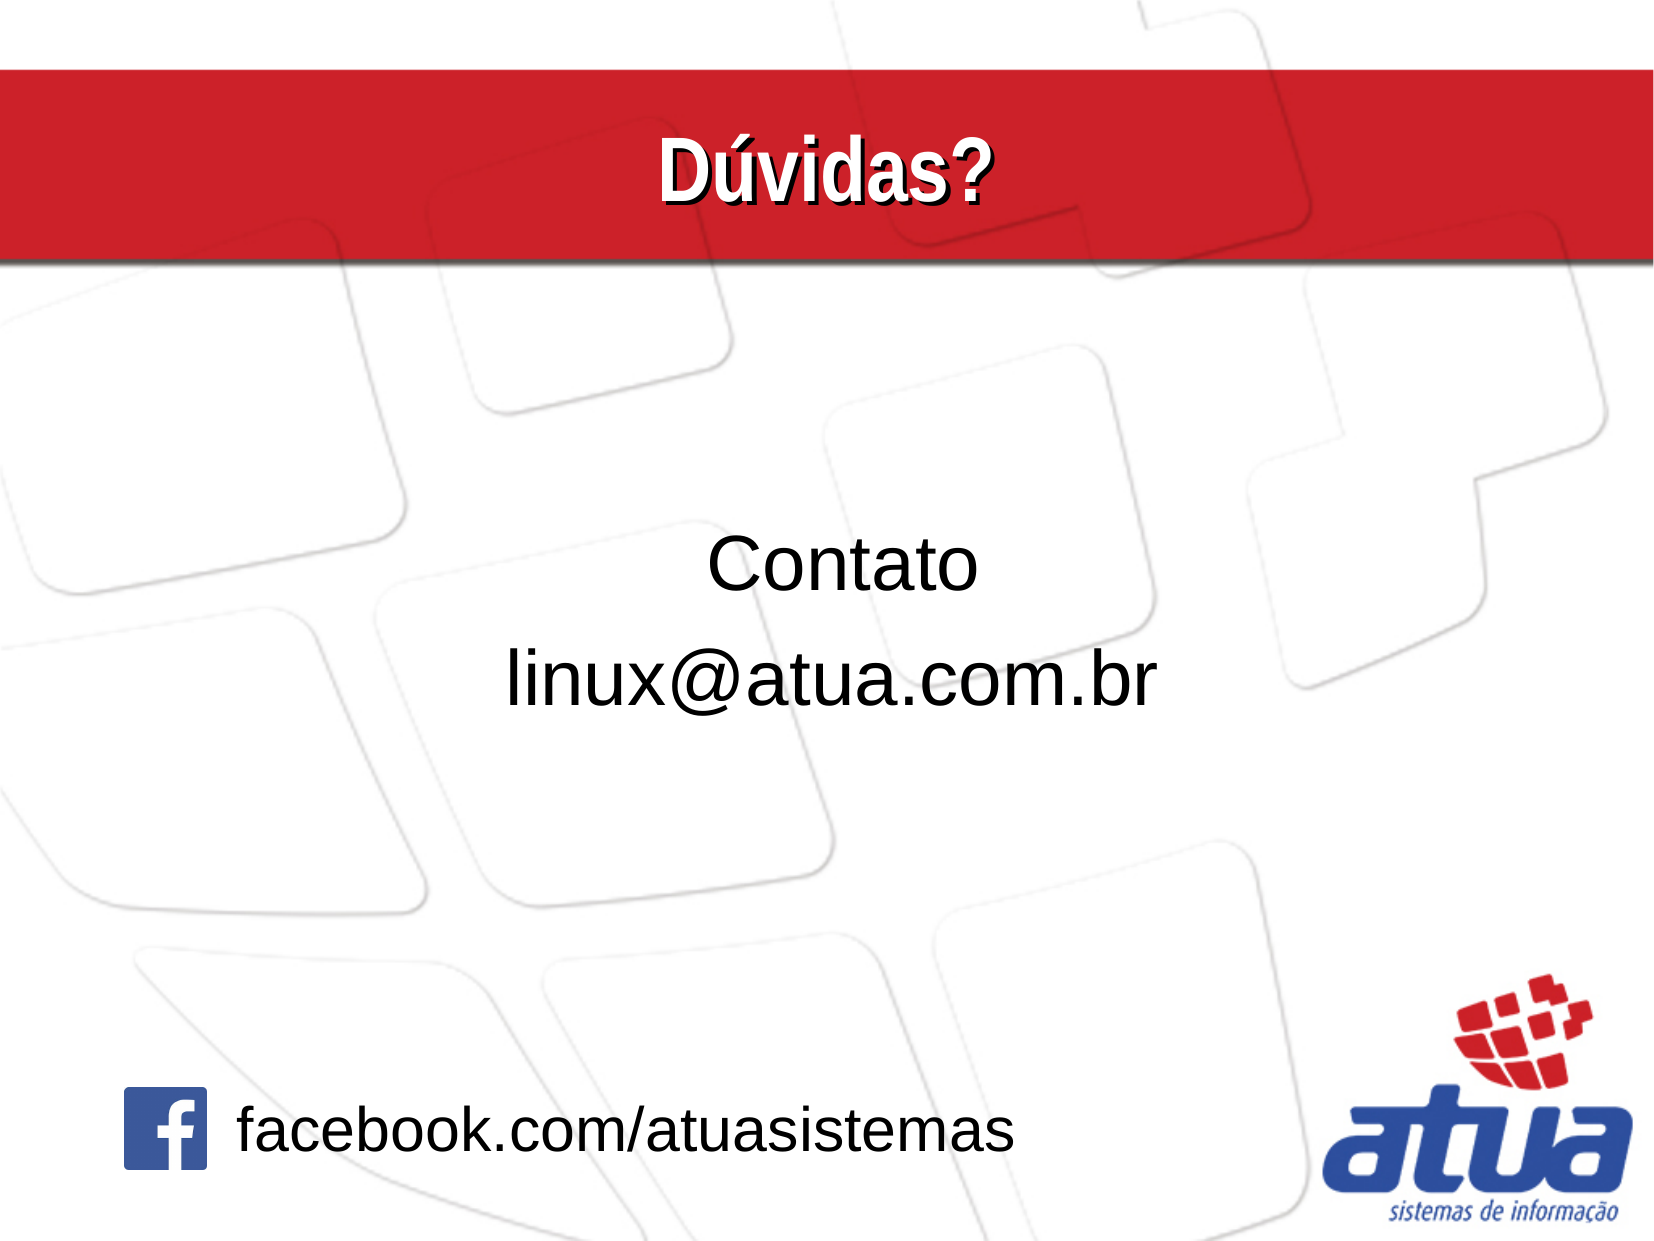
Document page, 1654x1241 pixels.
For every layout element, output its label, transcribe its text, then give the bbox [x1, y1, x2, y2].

list Contato linux@atua.com.br facebook.com/atuasistemas [82, 290, 1538, 1170]
picture [0, 0, 1654, 1241]
title Dúvidas? [82, 64, 1571, 272]
